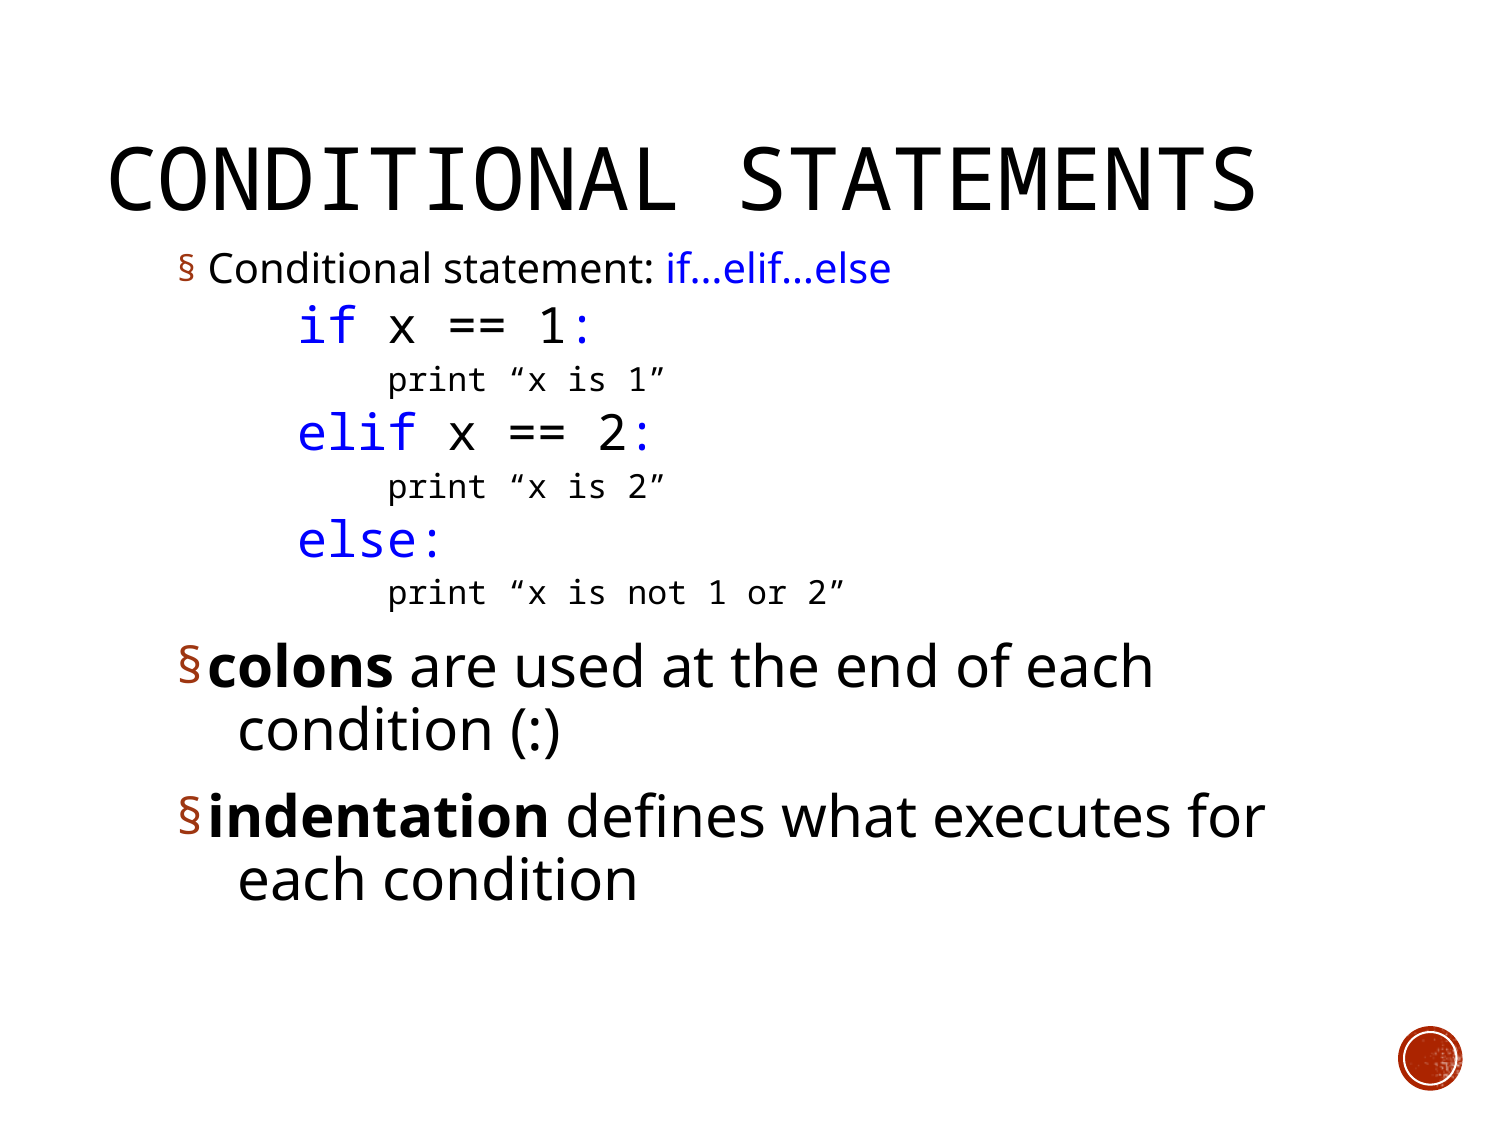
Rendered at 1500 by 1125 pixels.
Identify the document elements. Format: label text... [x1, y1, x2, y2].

title Conditional Statements [90, 77, 1319, 288]
list Conditional statement: if…elif…else if x == 1: print “x is 1” elif x == 2: print “x is 2” else: print “x is not 1 or 2” colons are used at the end of each condition (:) indentation defines what executes for each condition [162, 239, 1344, 1063]
